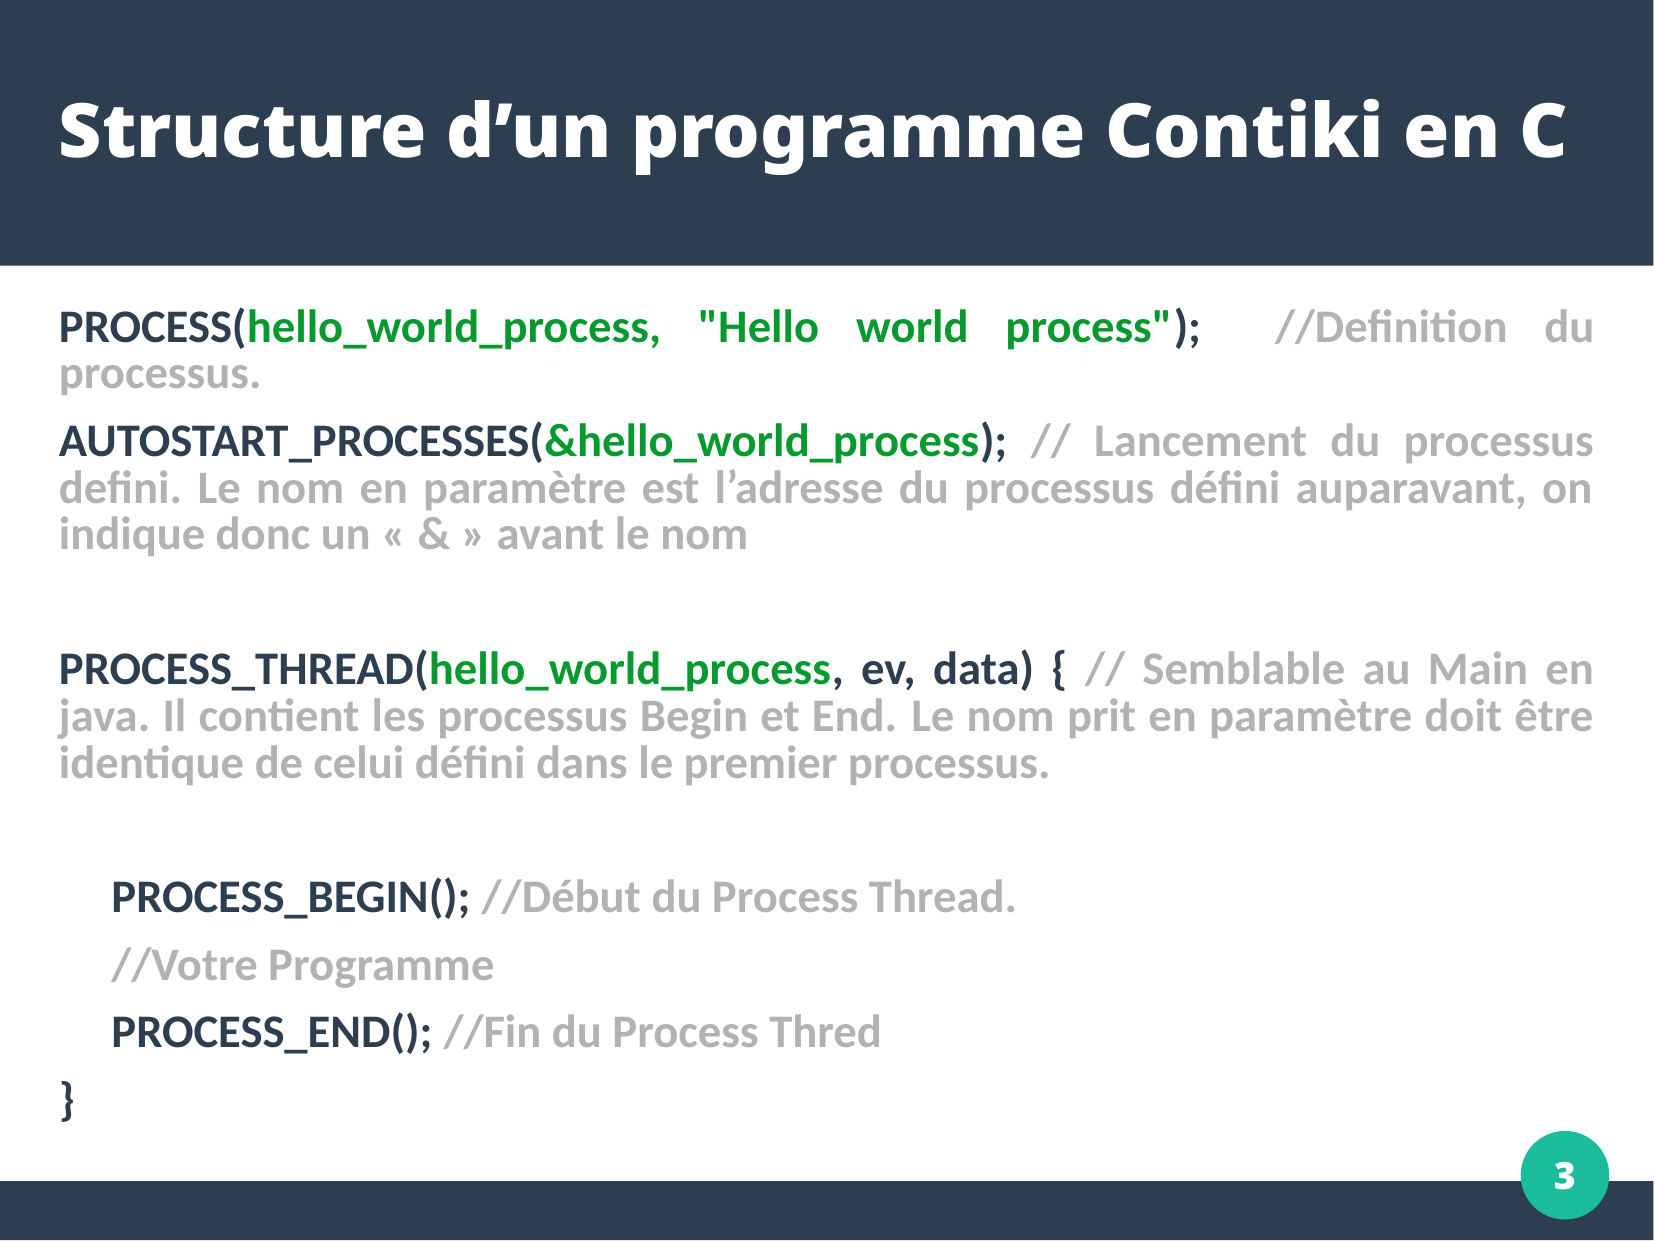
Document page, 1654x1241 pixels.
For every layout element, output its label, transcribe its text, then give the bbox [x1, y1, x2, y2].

list PROCESS(hello_world_process, "Hello world process"); //Definition du processus. AUTOSTART_PROCESSES(&hello_world_process); // Lancement du processus defini. Le nom en paramètre est l’adresse du processus défini auparavant, on indique donc un « & » avant le nom PROCESS_THREAD(hello_world_process, ev, data) { // Semblable au Main en java. Il contient les processus Begin et End. Le nom prit en paramètre doit être identique de celui défini dans le premier processus. PROCESS_BEGIN(); //Début du Process Thread. //Votre Programme PROCESS_END(); //Fin du Process Thred } [59, 307, 1595, 1134]
title Structure d’un programme Contiki en C [59, 49, 1595, 207]
